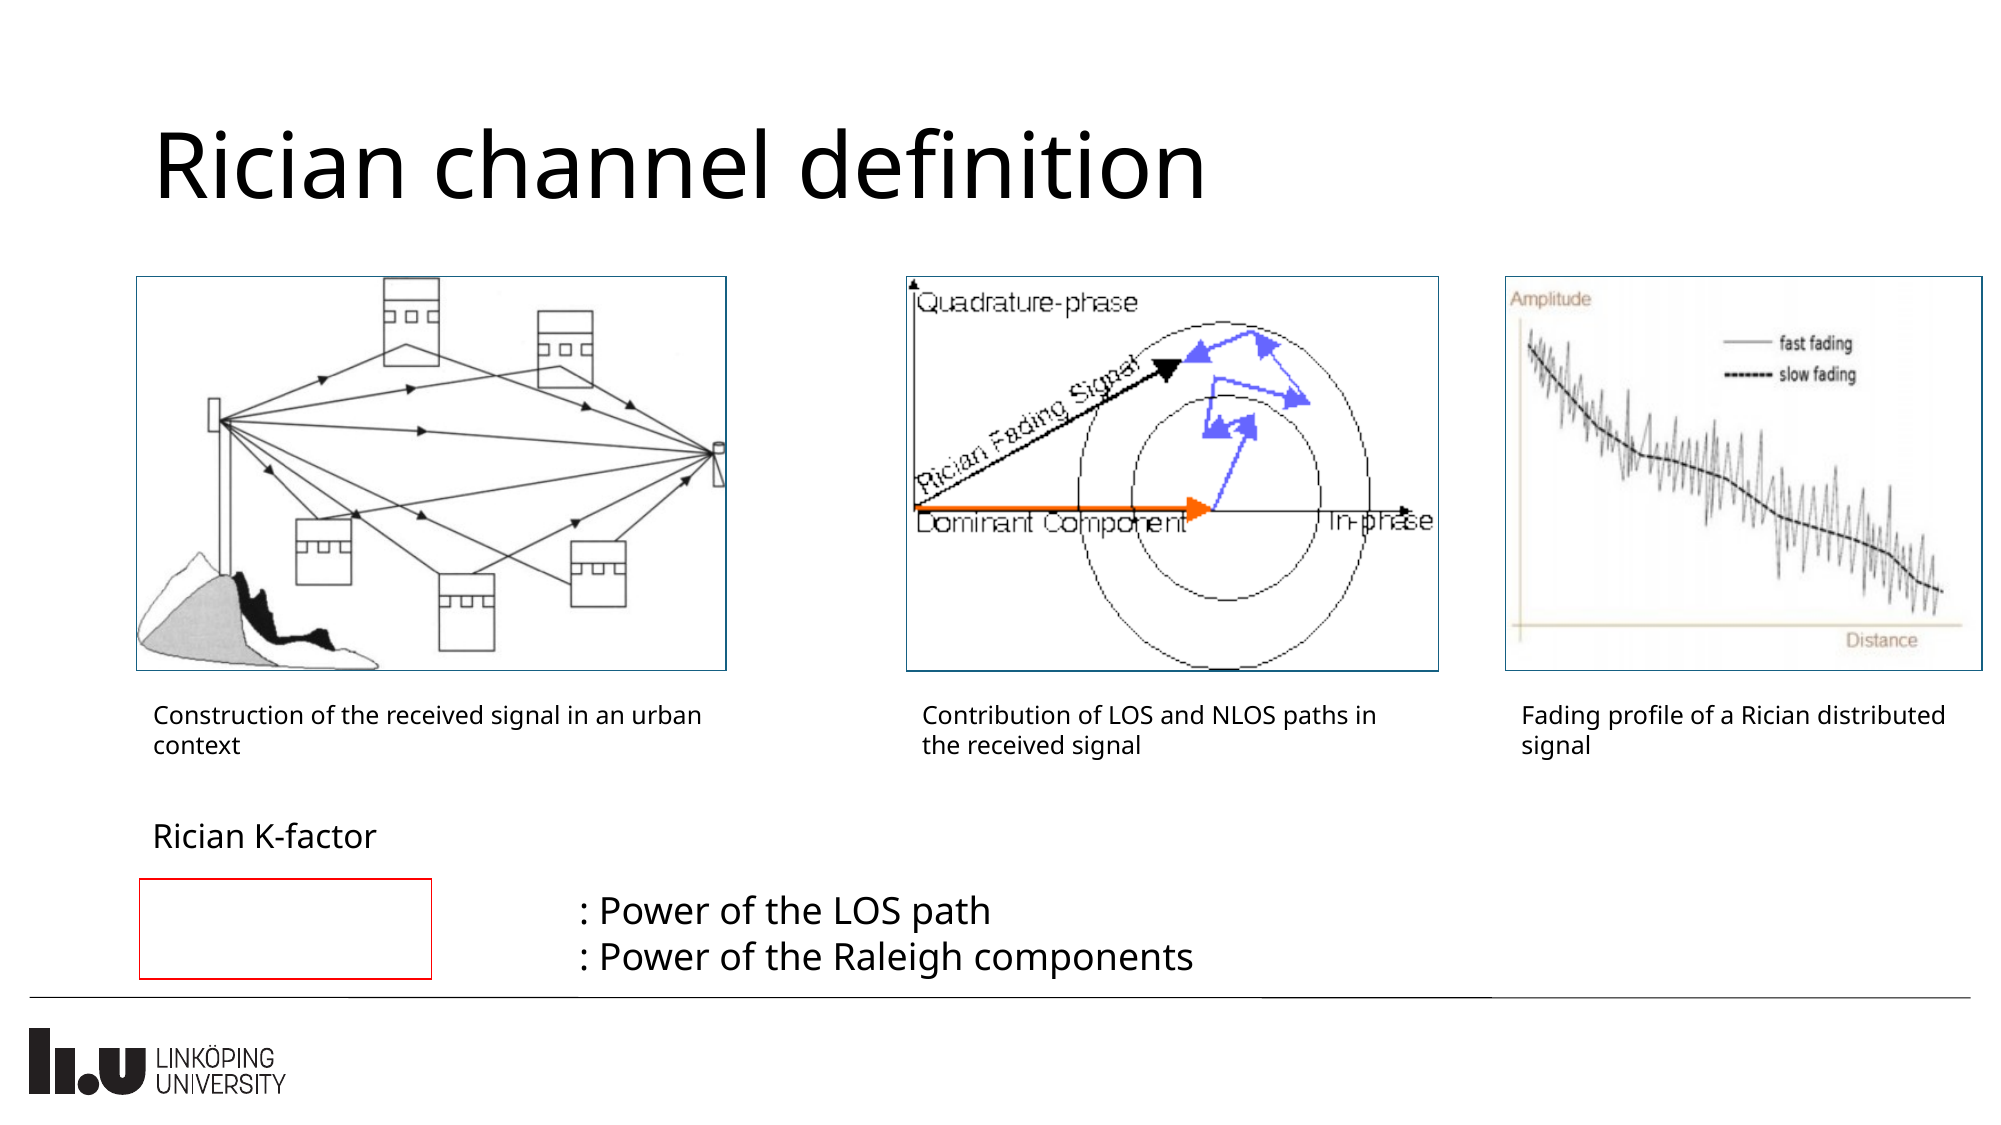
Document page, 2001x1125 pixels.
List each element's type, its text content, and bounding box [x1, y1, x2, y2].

picture [137, 277, 726, 670]
picture [1506, 277, 1982, 670]
text_box Rician K-factor [137, 807, 668, 864]
text_box Construction of the received signal in an urban context [138, 691, 726, 768]
text_box : Power of the LOS path [579, 887, 1235, 933]
text_box [139, 879, 432, 980]
title Rician channel definition [137, 59, 1863, 278]
picture [907, 277, 1438, 671]
text_box : Power of the Raleigh components [579, 933, 1207, 980]
text_box Contribution of LOS and NLOS paths in the received signal [907, 691, 1438, 768]
text_box Fading profile of a Rician distributed signal [1506, 691, 2000, 738]
